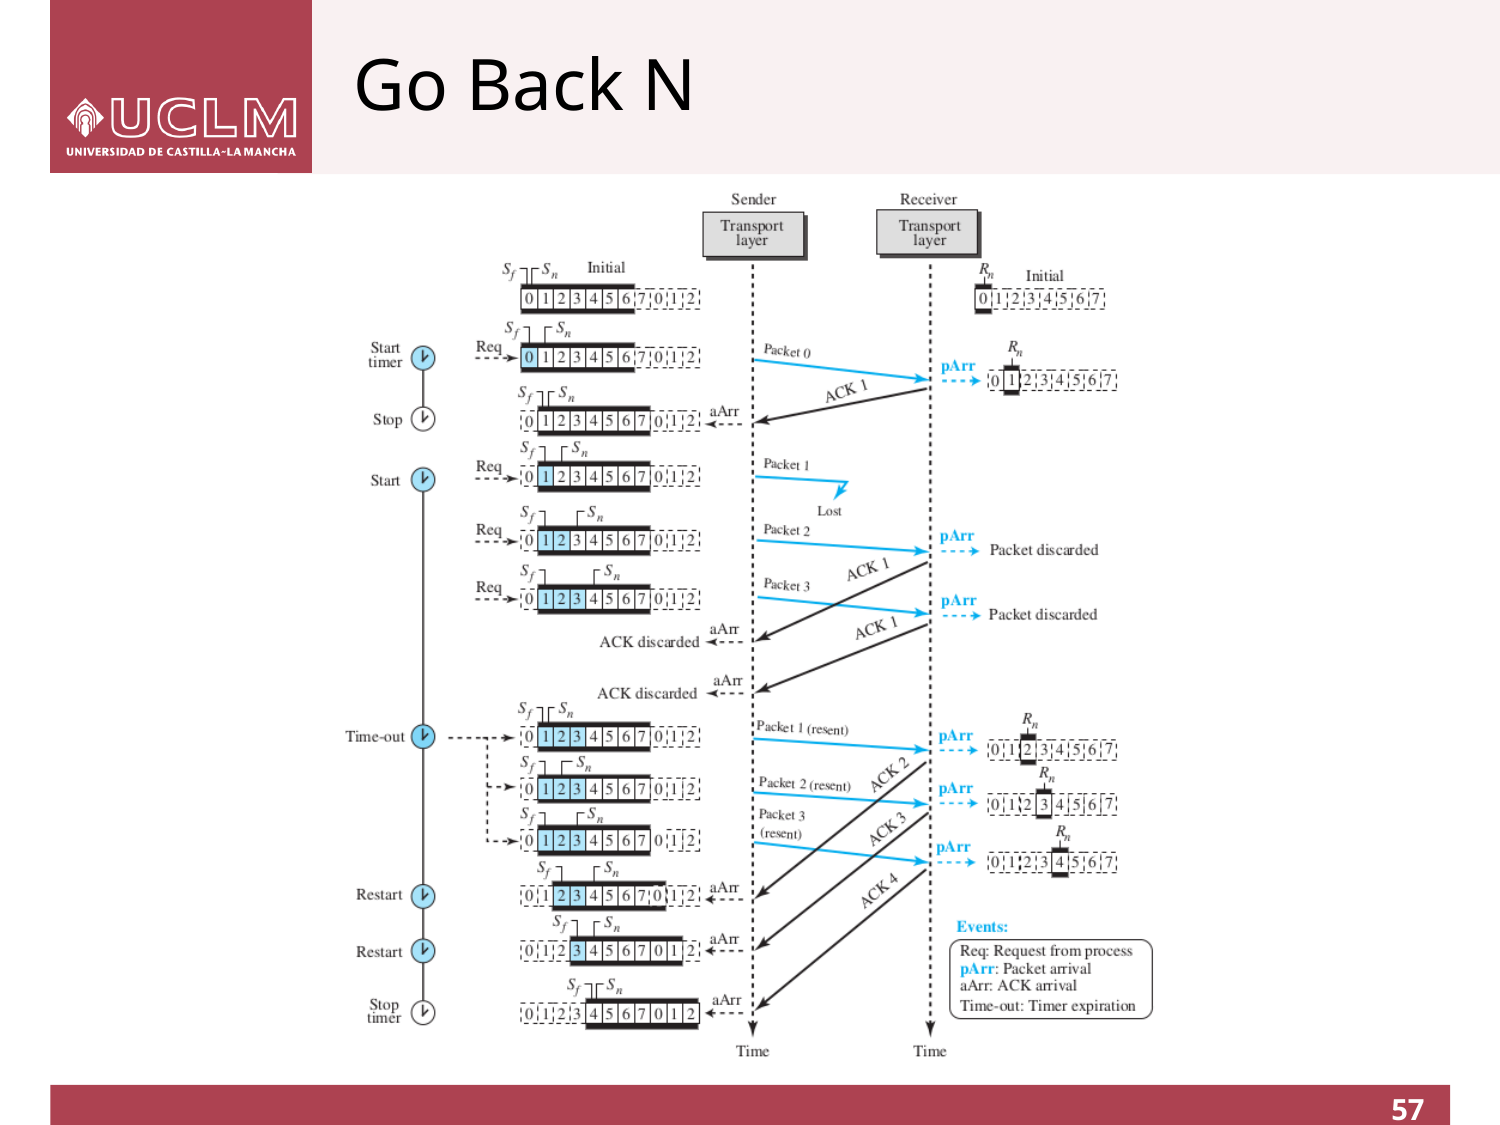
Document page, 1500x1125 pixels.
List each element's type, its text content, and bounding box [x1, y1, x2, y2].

title Go Back N [353, 6, 1425, 168]
picture [50, 0, 312, 173]
picture [330, 177, 1171, 1066]
